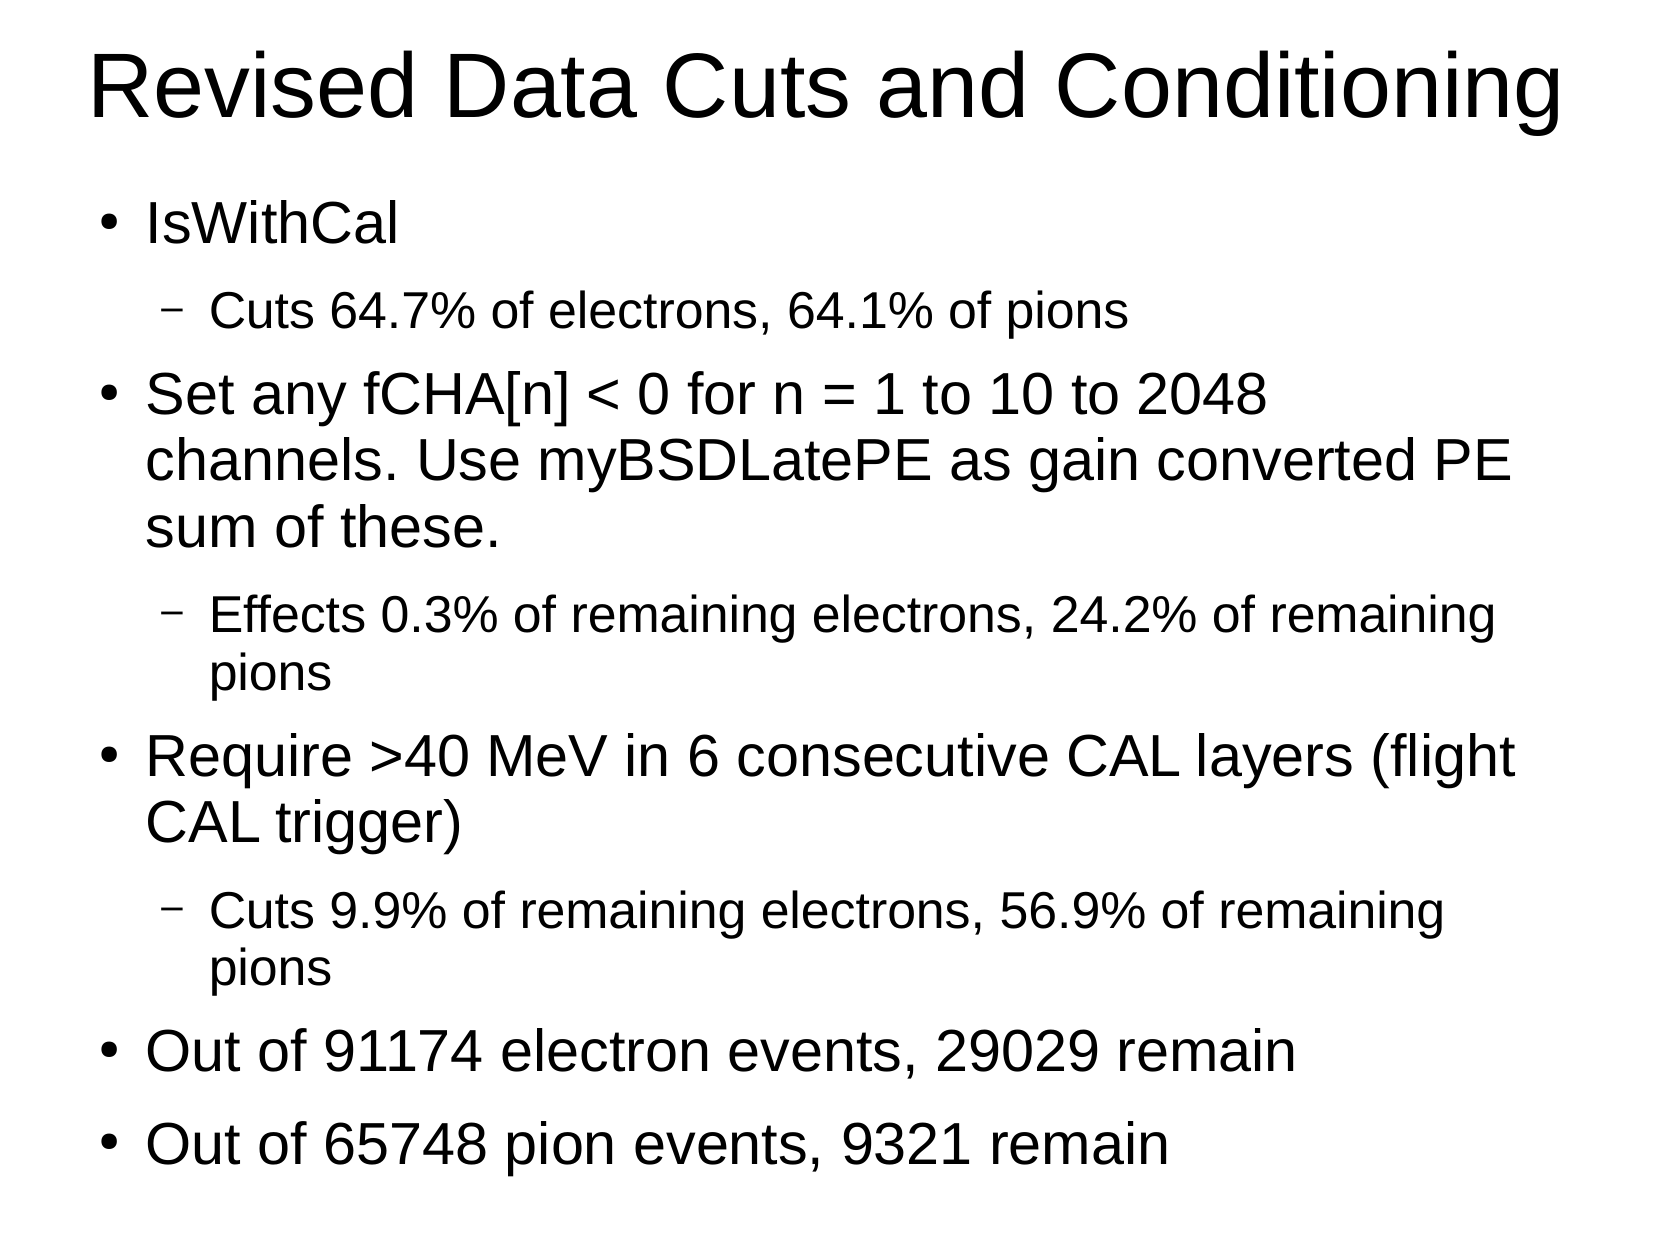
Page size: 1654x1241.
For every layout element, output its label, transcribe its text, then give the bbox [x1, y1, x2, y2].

list IsWithCal Cuts 64.7% of electrons, 64.1% of pions Set any fCHA[n] < 0 for n = 1 to 10 to 2048 channels. Use myBSDLatePE as gain converted PE sum of these. Effects 0.3% of remaining electrons, 24.2% of remaining pions Require >40 MeV in 6 consecutive CAL layers (flight CAL trigger) Cuts 9.9% of remaining electrons, 56.9% of remaining pions Out of 91174 electron events, 29029 remain Out of 65748 pion events, 9321 remain [82, 189, 1538, 1186]
title Revised Data Cuts and Conditioning [82, 0, 1571, 190]
